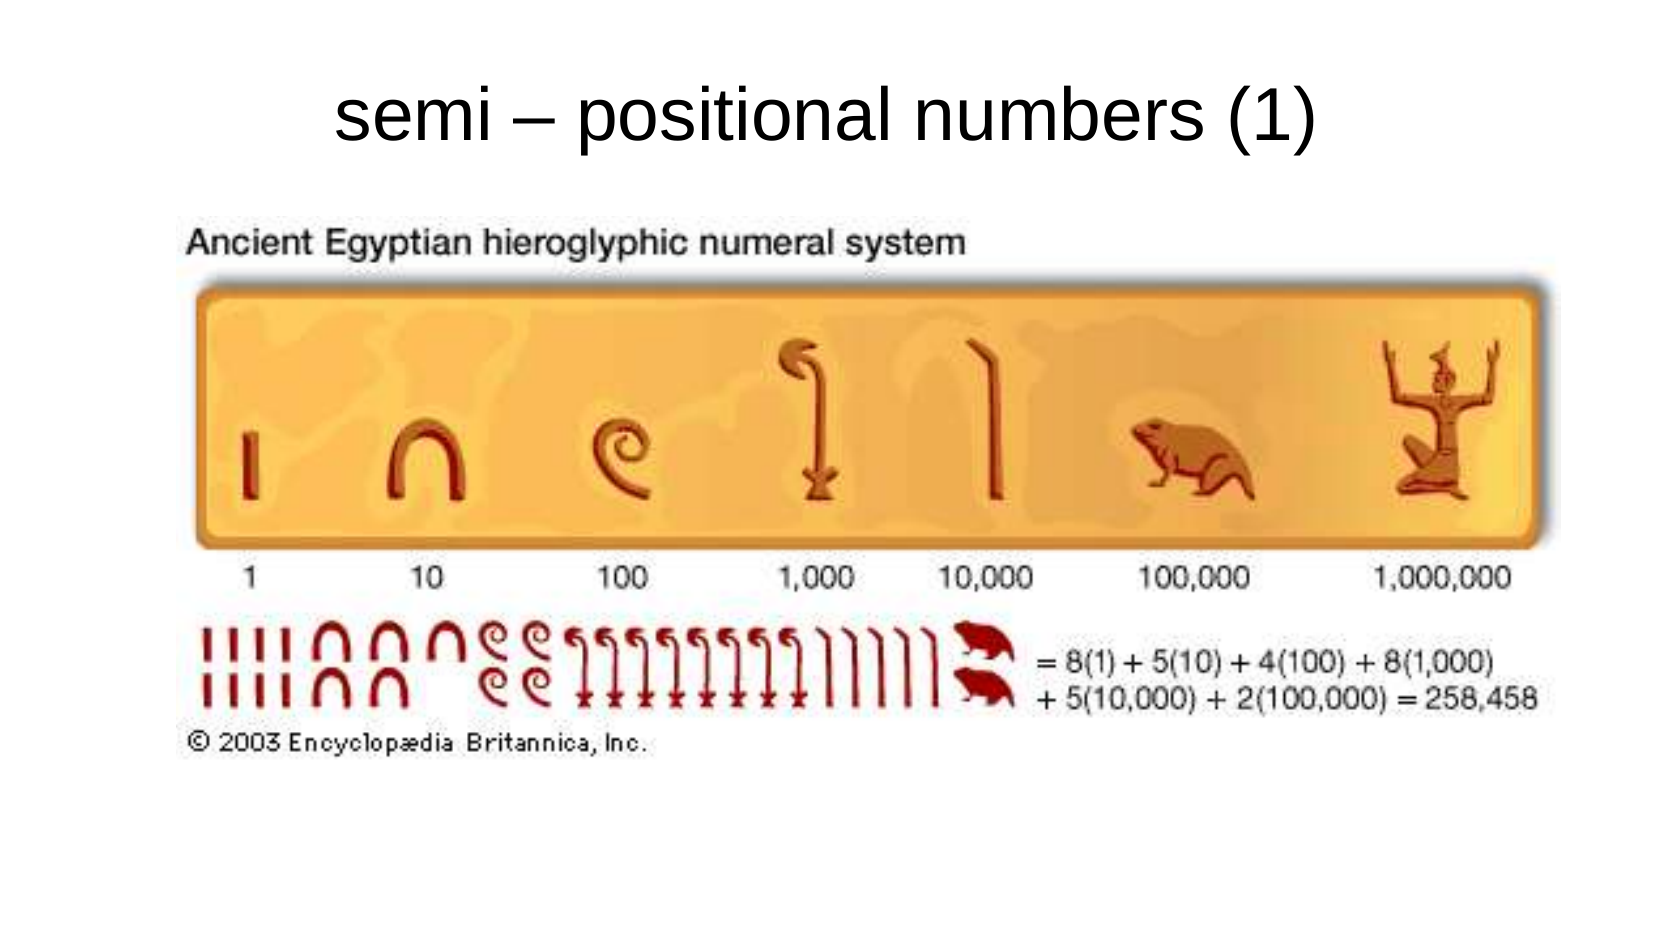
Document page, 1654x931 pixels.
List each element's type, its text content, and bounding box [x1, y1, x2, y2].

picture [176, 216, 1561, 766]
title semi – positional numbers (1) [82, 37, 1571, 193]
